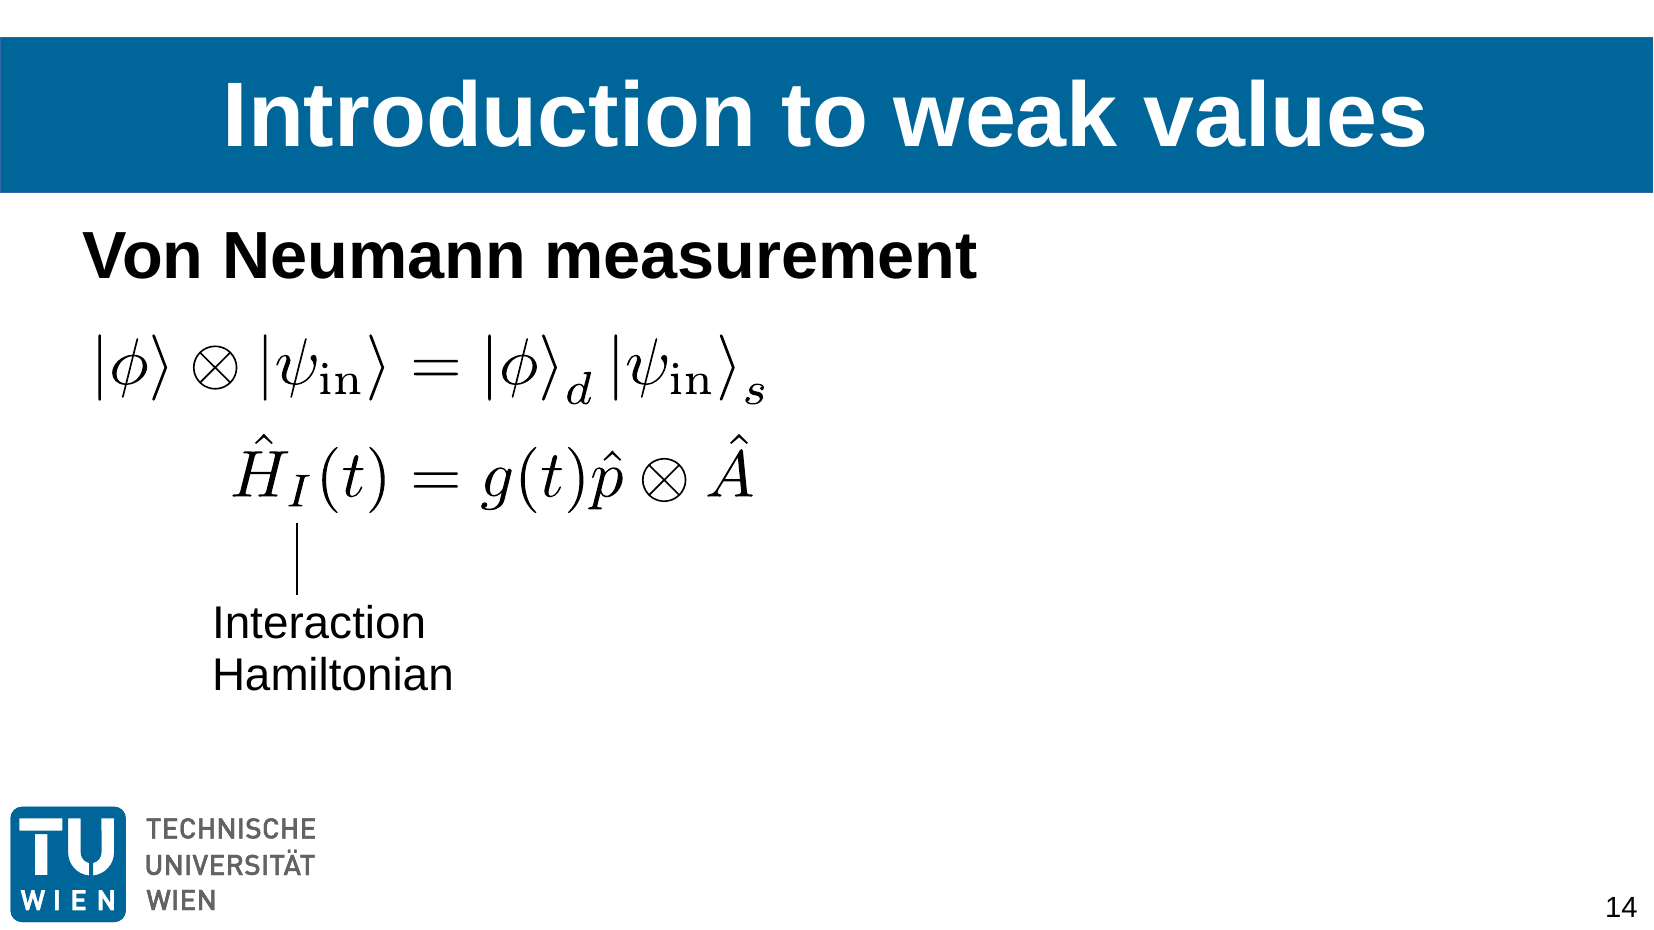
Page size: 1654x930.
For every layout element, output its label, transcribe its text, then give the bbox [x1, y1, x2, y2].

list Von Neumann measurement [82, 217, 1571, 757]
title Introduction to weak values [0, 37, 1653, 193]
text_box Interaction Hamiltonian [197, 589, 481, 708]
picture [93, 314, 772, 416]
picture [225, 424, 765, 530]
